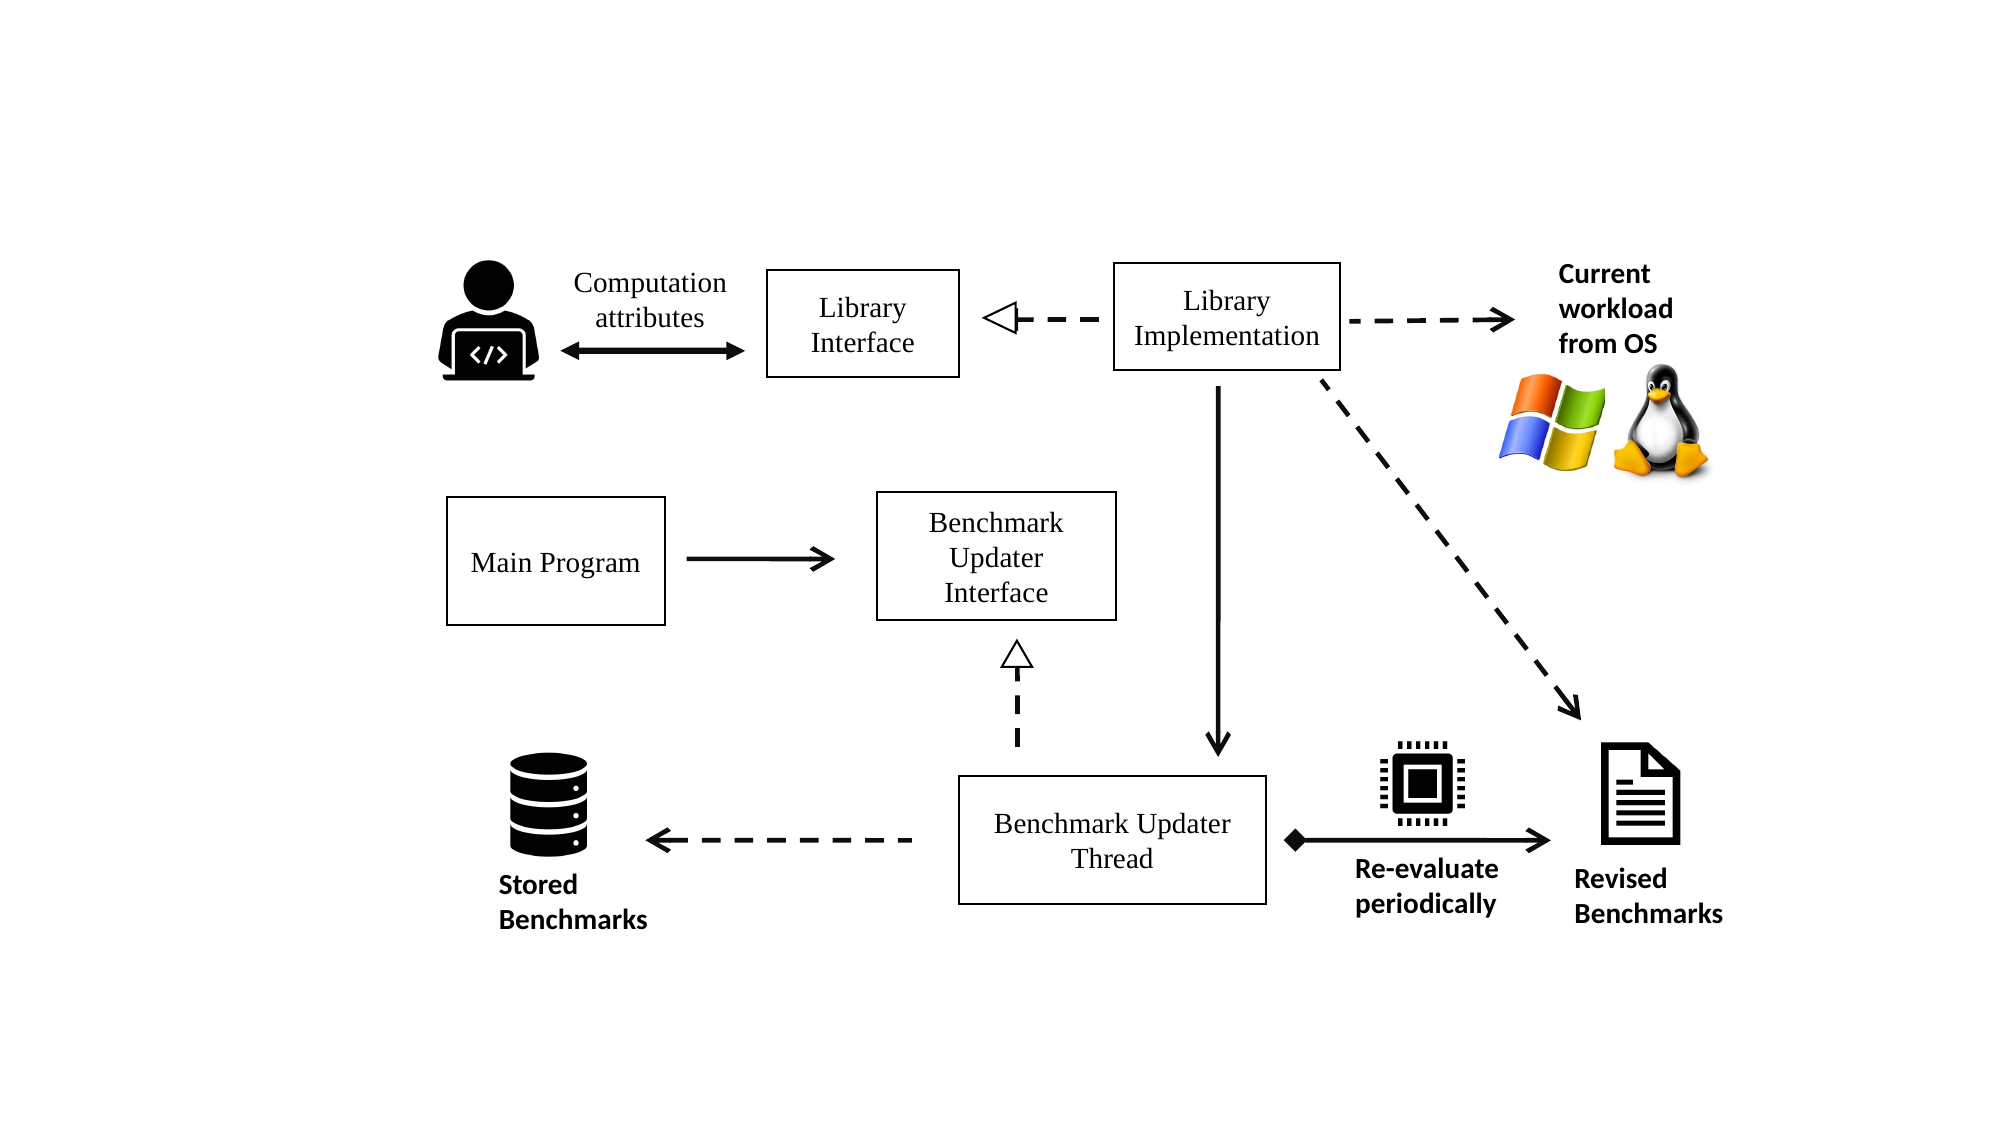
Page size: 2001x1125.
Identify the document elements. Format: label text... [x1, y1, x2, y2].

text_box Re-evaluate periodically [1340, 843, 1534, 927]
text_box Stored Benchmarks [483, 857, 669, 943]
text_box Current workload from OS [1544, 247, 1712, 367]
text_box [984, 302, 1016, 334]
picture [413, 238, 564, 389]
text_box Library Interface [766, 269, 960, 377]
text_box Library Implementation [1113, 263, 1341, 370]
text_box Benchmark Updater Thread [958, 775, 1266, 904]
text_box Main Program [446, 497, 665, 625]
text_box Benchmark Updater Interface [876, 491, 1117, 620]
picture [1495, 364, 1717, 488]
text_box Computation attributes [553, 262, 747, 335]
picture [1579, 732, 1702, 852]
text_box [1001, 640, 1033, 667]
picture [483, 739, 614, 857]
text_box Revised Benchmarks [1559, 852, 1781, 938]
picture [1369, 730, 1476, 837]
